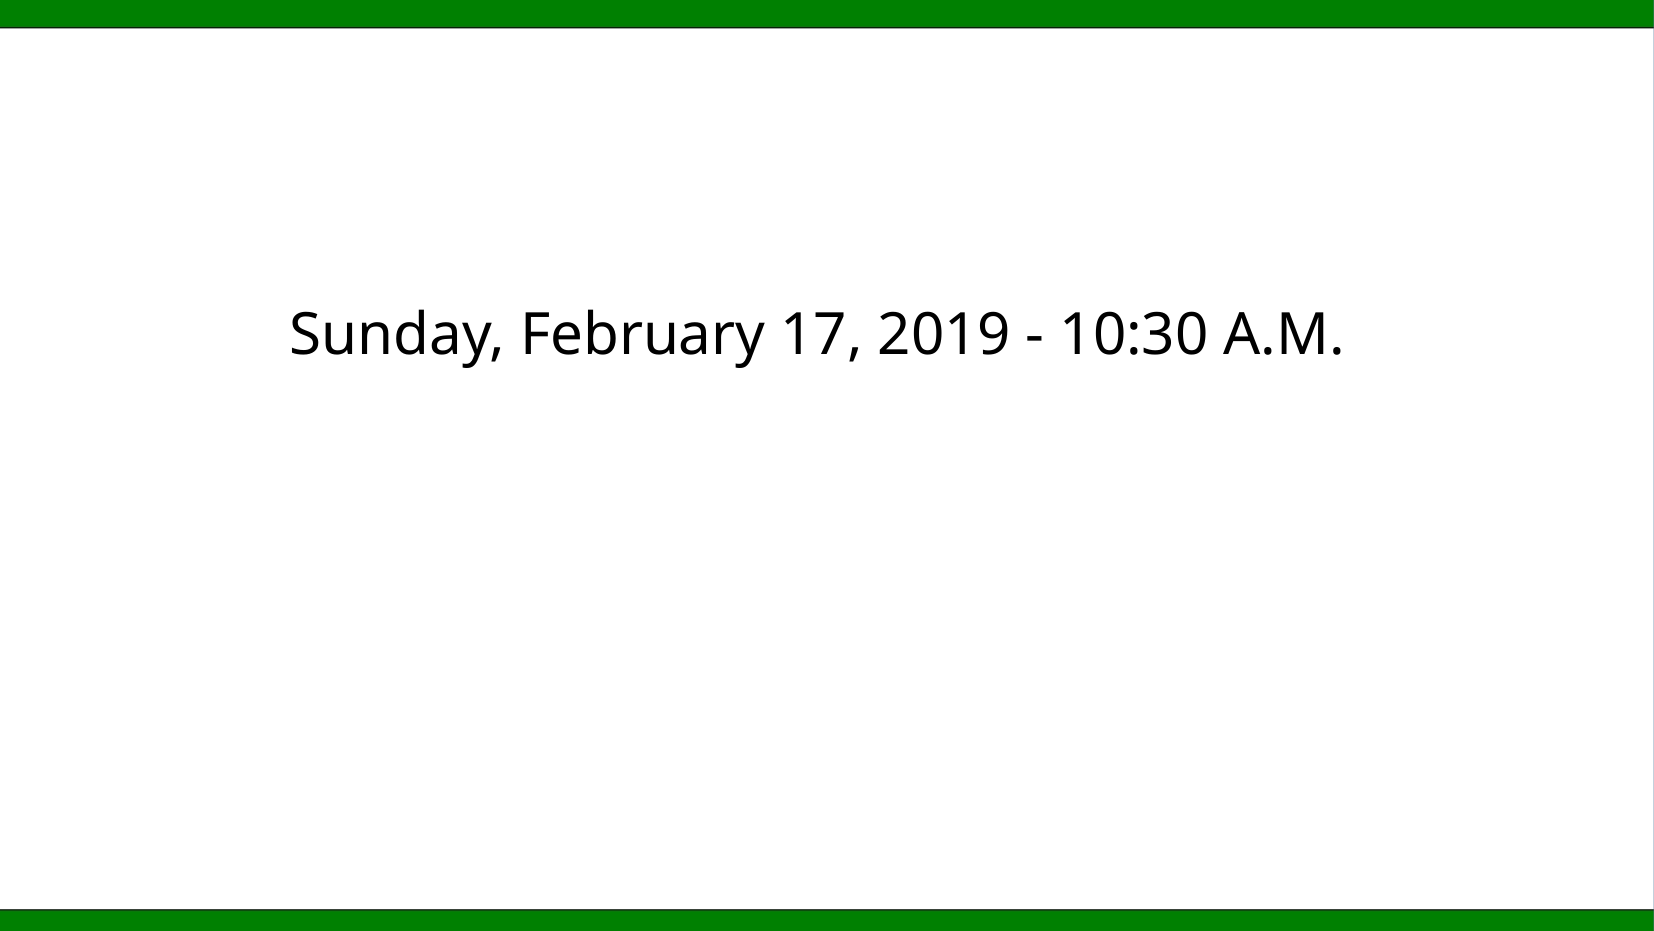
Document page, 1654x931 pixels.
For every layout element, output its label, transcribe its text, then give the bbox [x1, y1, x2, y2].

text_box Sunday, February 17, 2019 - 10:30 A.M. [135, 285, 1501, 378]
picture [0, 0, 1654, 931]
